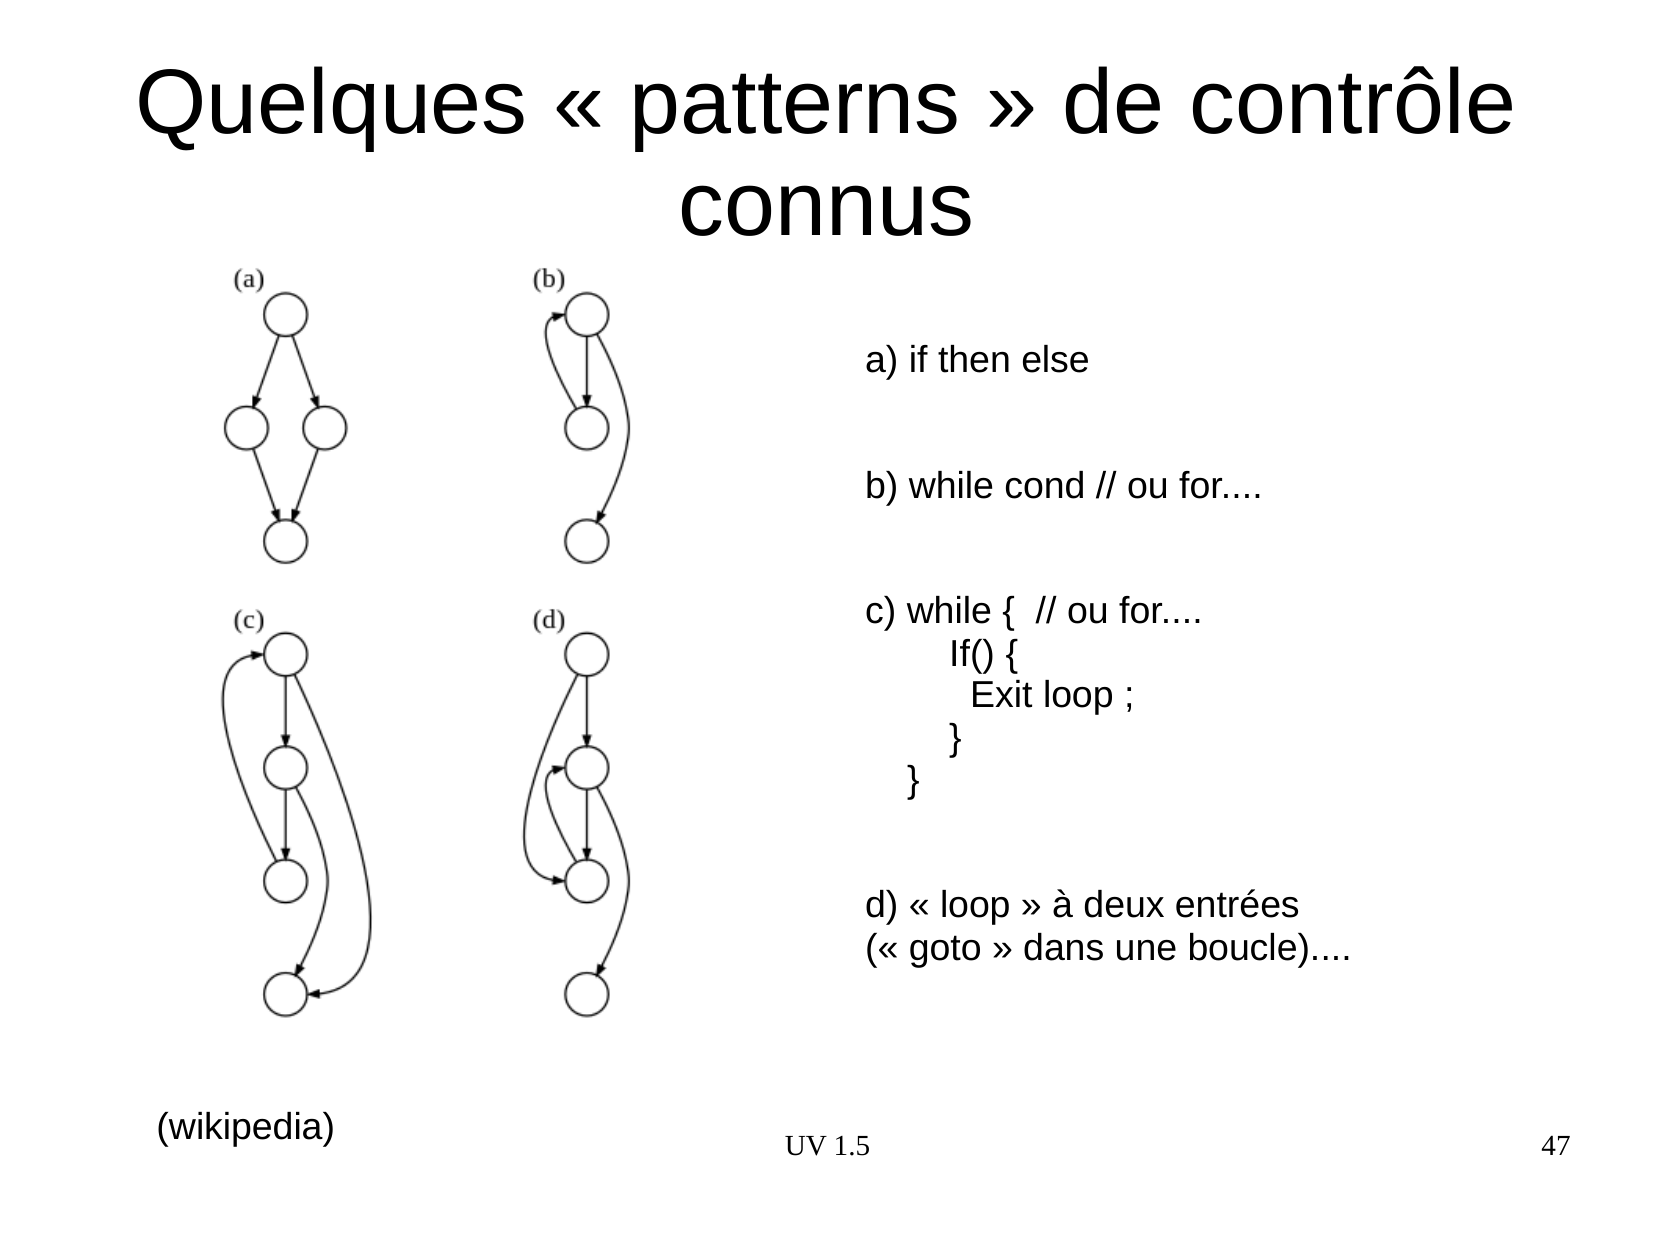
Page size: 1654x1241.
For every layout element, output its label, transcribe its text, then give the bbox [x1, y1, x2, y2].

title Quelques « patterns » de contrôle connus [82, 49, 1571, 257]
text_box a) if then else b) while cond // ou for.... c) while { // ou for.... If() { Exit loop ; } } d) « loop » à deux entrées (« goto » dans une boucle).... [850, 330, 1441, 1018]
text_box (wikipedia) [141, 1098, 350, 1156]
picture [215, 256, 638, 1024]
